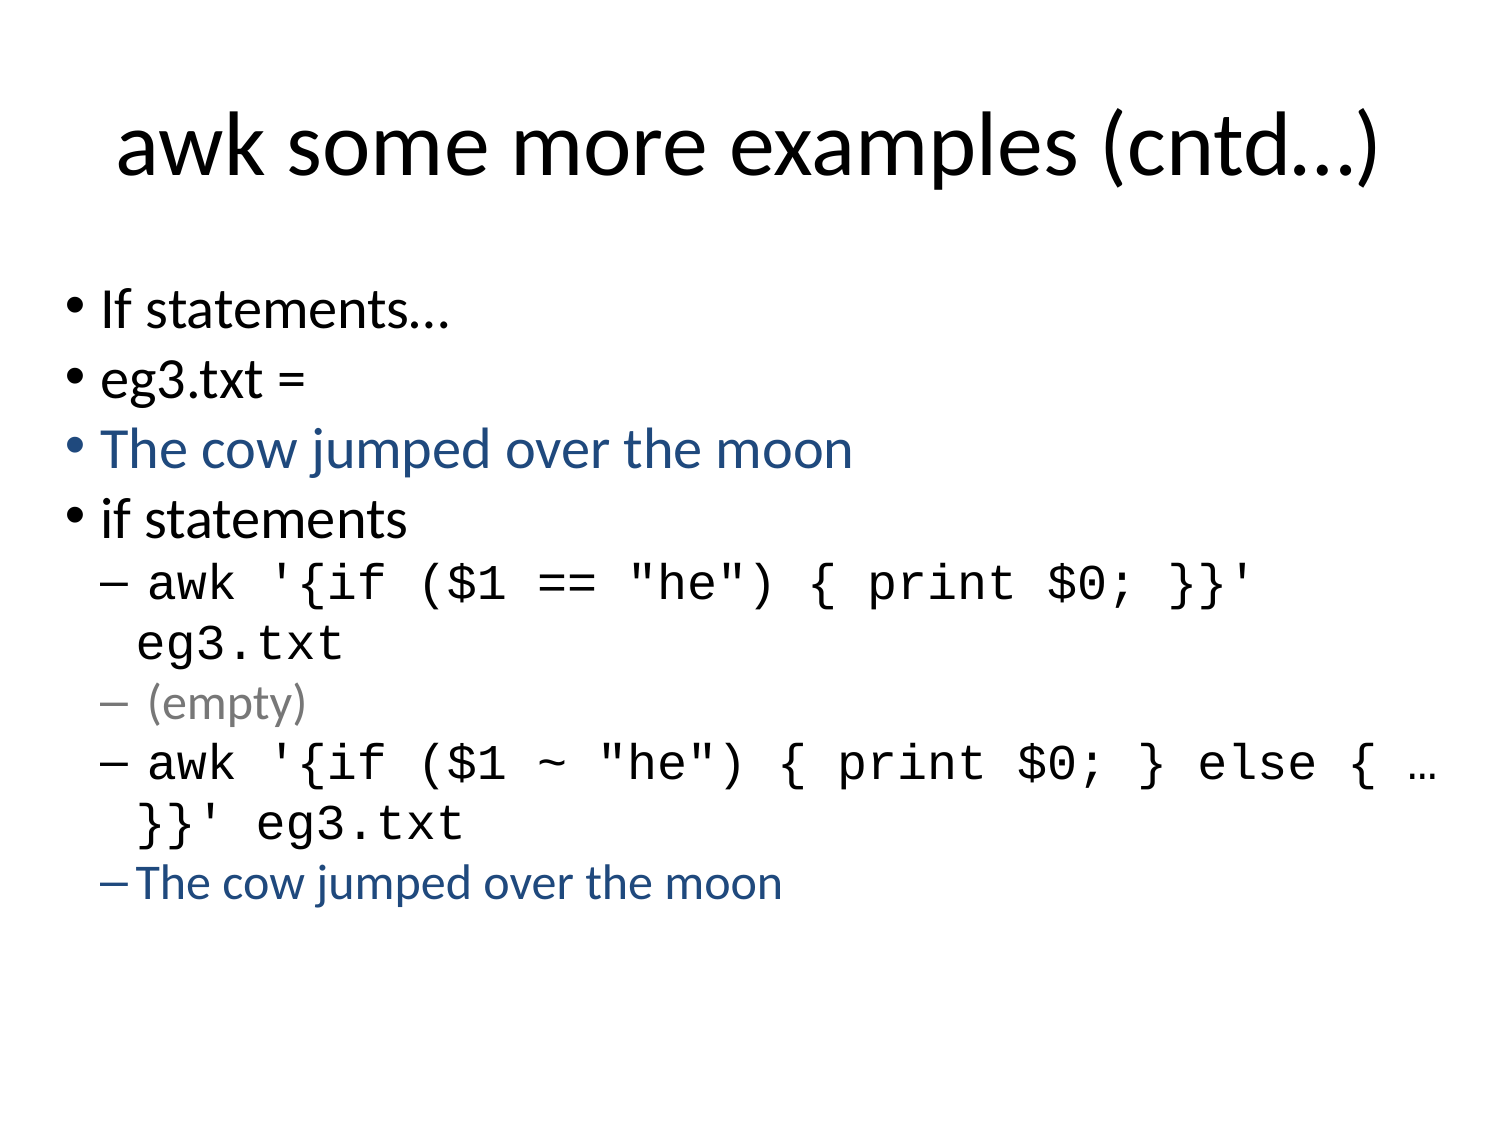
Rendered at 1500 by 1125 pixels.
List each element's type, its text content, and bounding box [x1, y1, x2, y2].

text_box awk some more examples (cntd…) [75, 45, 1425, 233]
text_box If statements… eg3.txt = The cow jumped over the moon if statements awk '{if ($1 == "he") { print $0; }}' eg3.txt (empty) awk '{if ($1 ~ "he") { print $0; } else { … }}' eg3.txt The cow jumped over the moon [50, 262, 1475, 1005]
